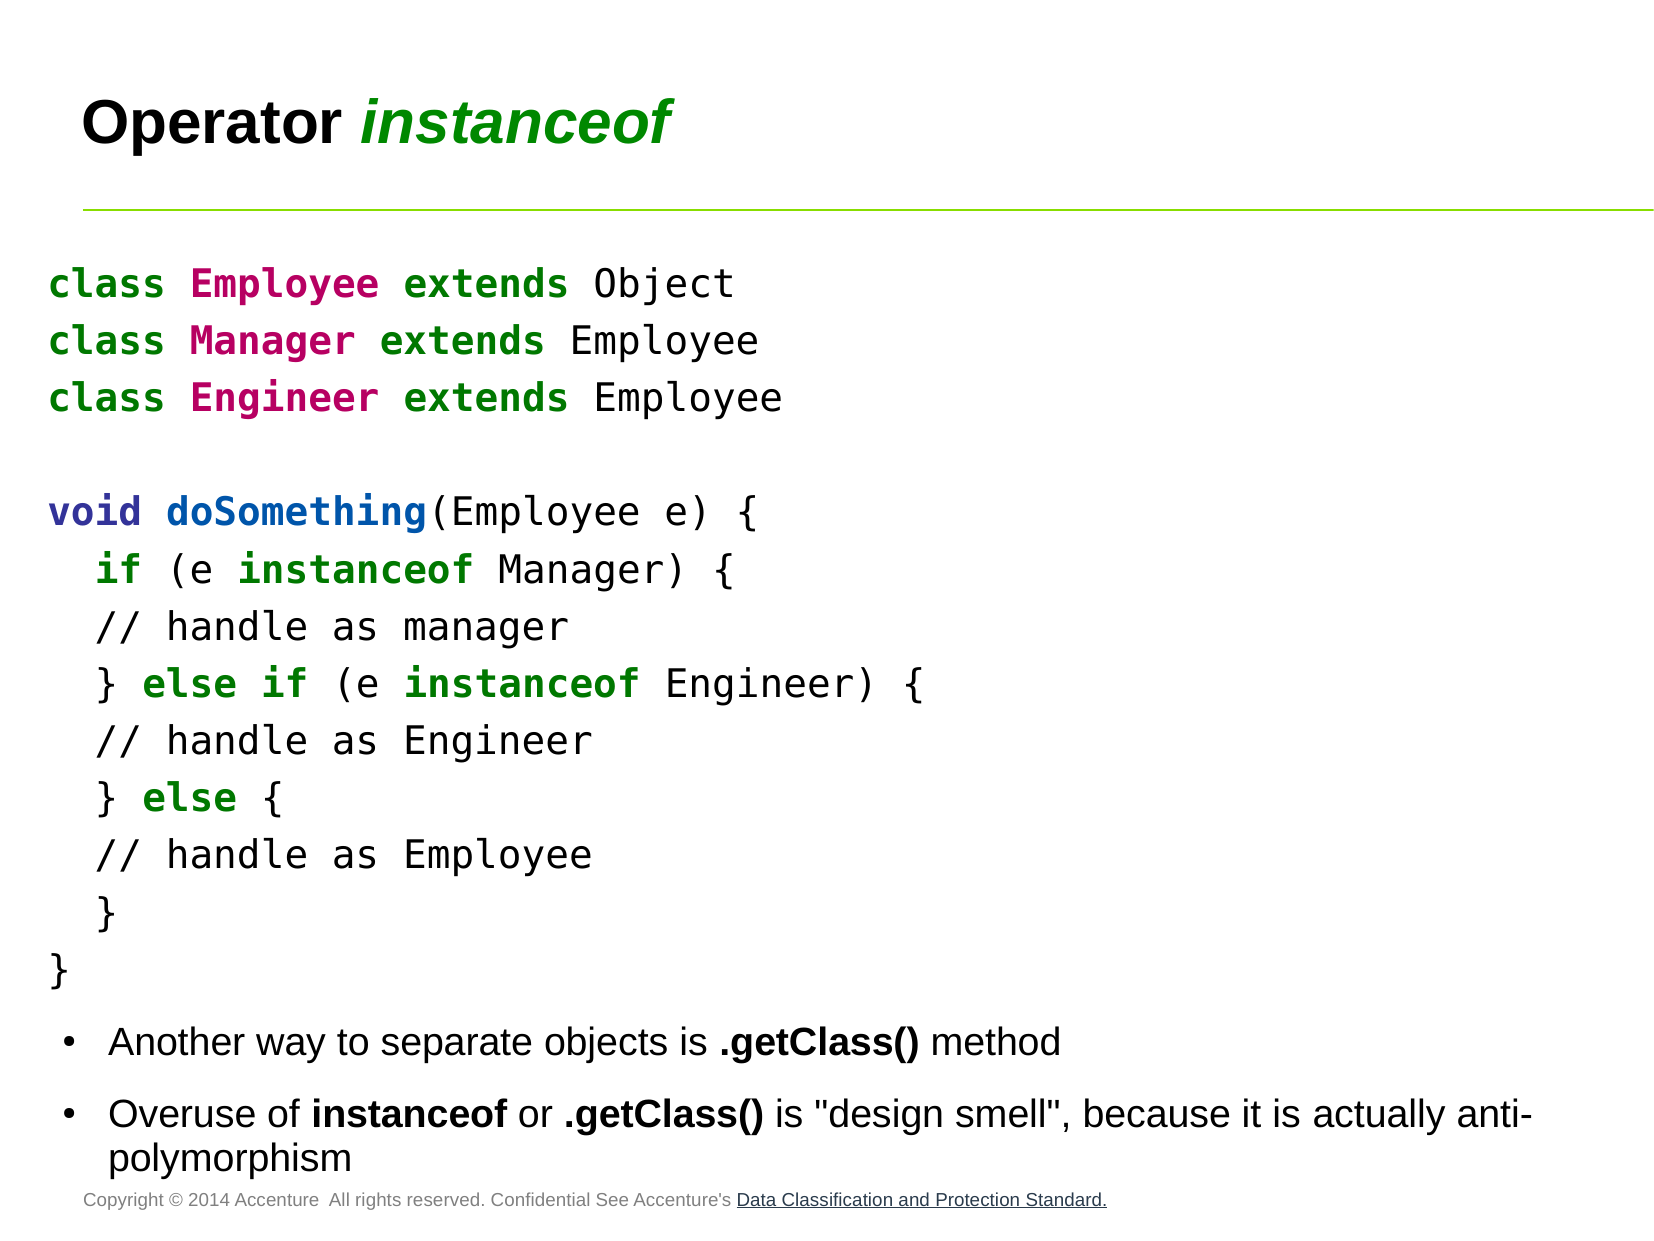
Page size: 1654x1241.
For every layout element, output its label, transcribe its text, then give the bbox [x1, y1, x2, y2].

title Operator instanceof [81, 49, 1570, 196]
list class Employee extends Object class Manager extends Employee class Engineer extends Employee void doSomething(Employee e) { if (e instanceof Manager) { // handle as manager } else if (e instanceof Engineer) { // handle as Engineer } else { // handle as Employee } } Another way to separate objects is .getClass() method Overuse of instanceof or .getClass() is "design smell", because it is actually anti-polymorphism [47, 249, 1607, 1182]
